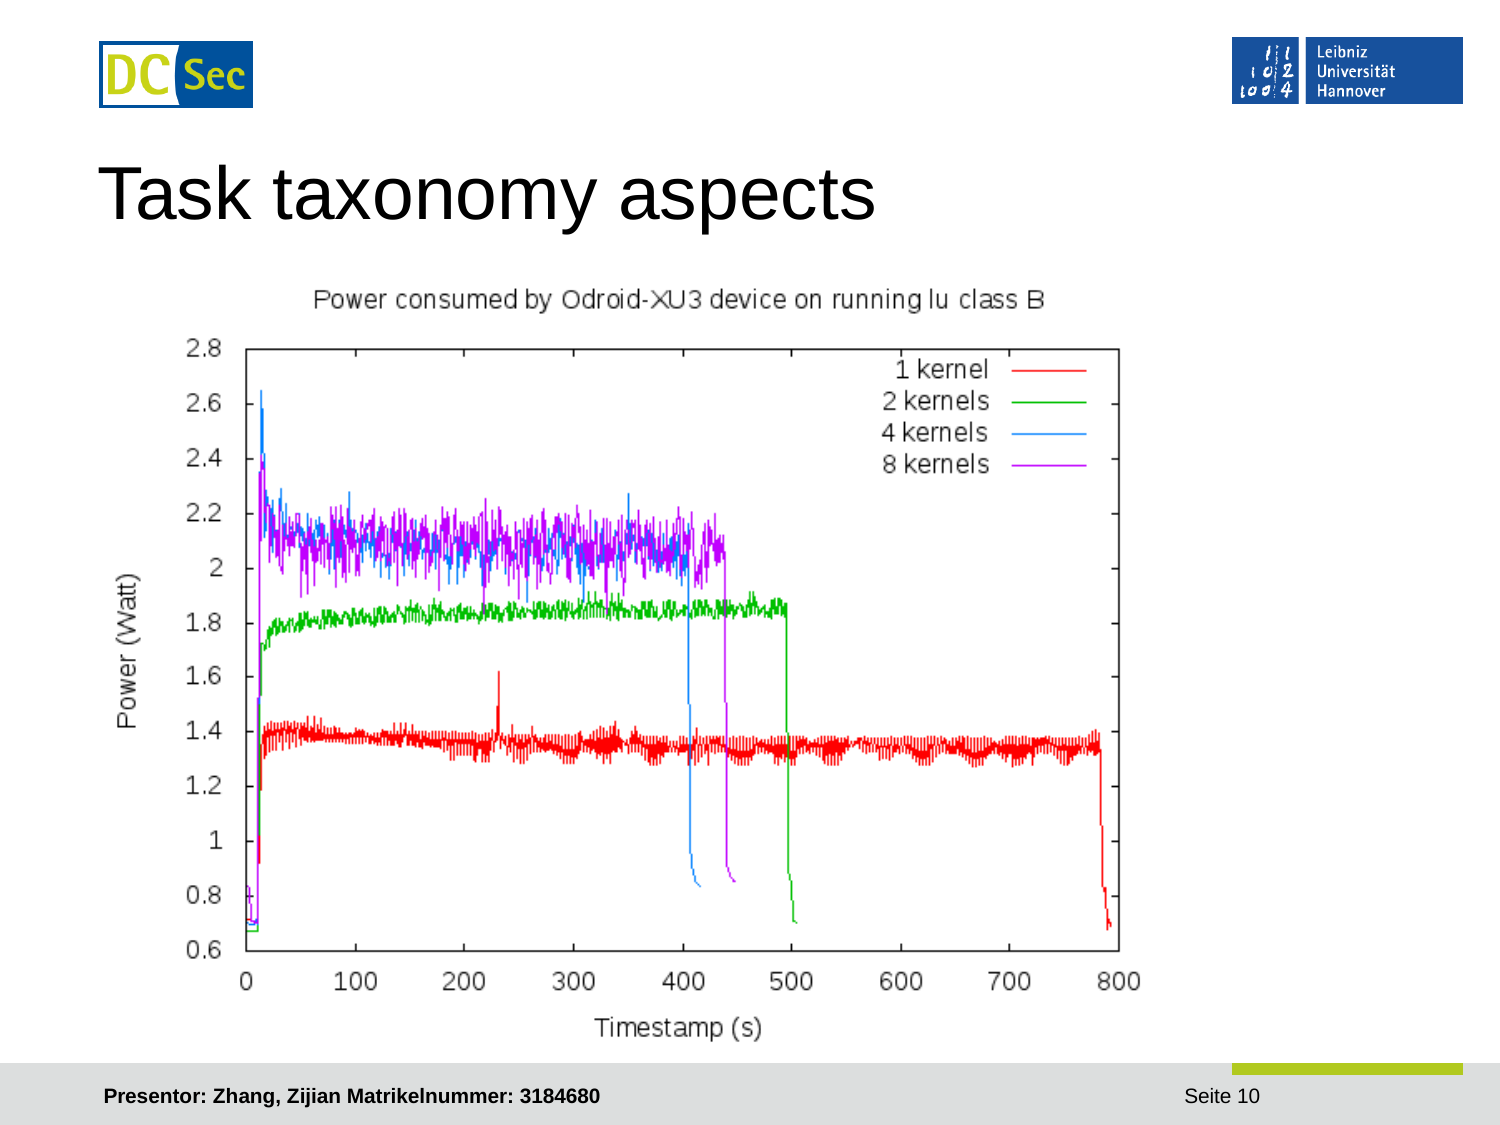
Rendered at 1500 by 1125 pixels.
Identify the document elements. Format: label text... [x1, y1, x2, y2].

picture [1232, 37, 1463, 104]
text_box Presentor: Zhang, Zijian Matrikelnummer: 3184680 [88, 1074, 1181, 1125]
title Task taxonomy aspects [82, 137, 1463, 274]
picture [99, 41, 253, 108]
picture [106, 254, 1170, 1052]
